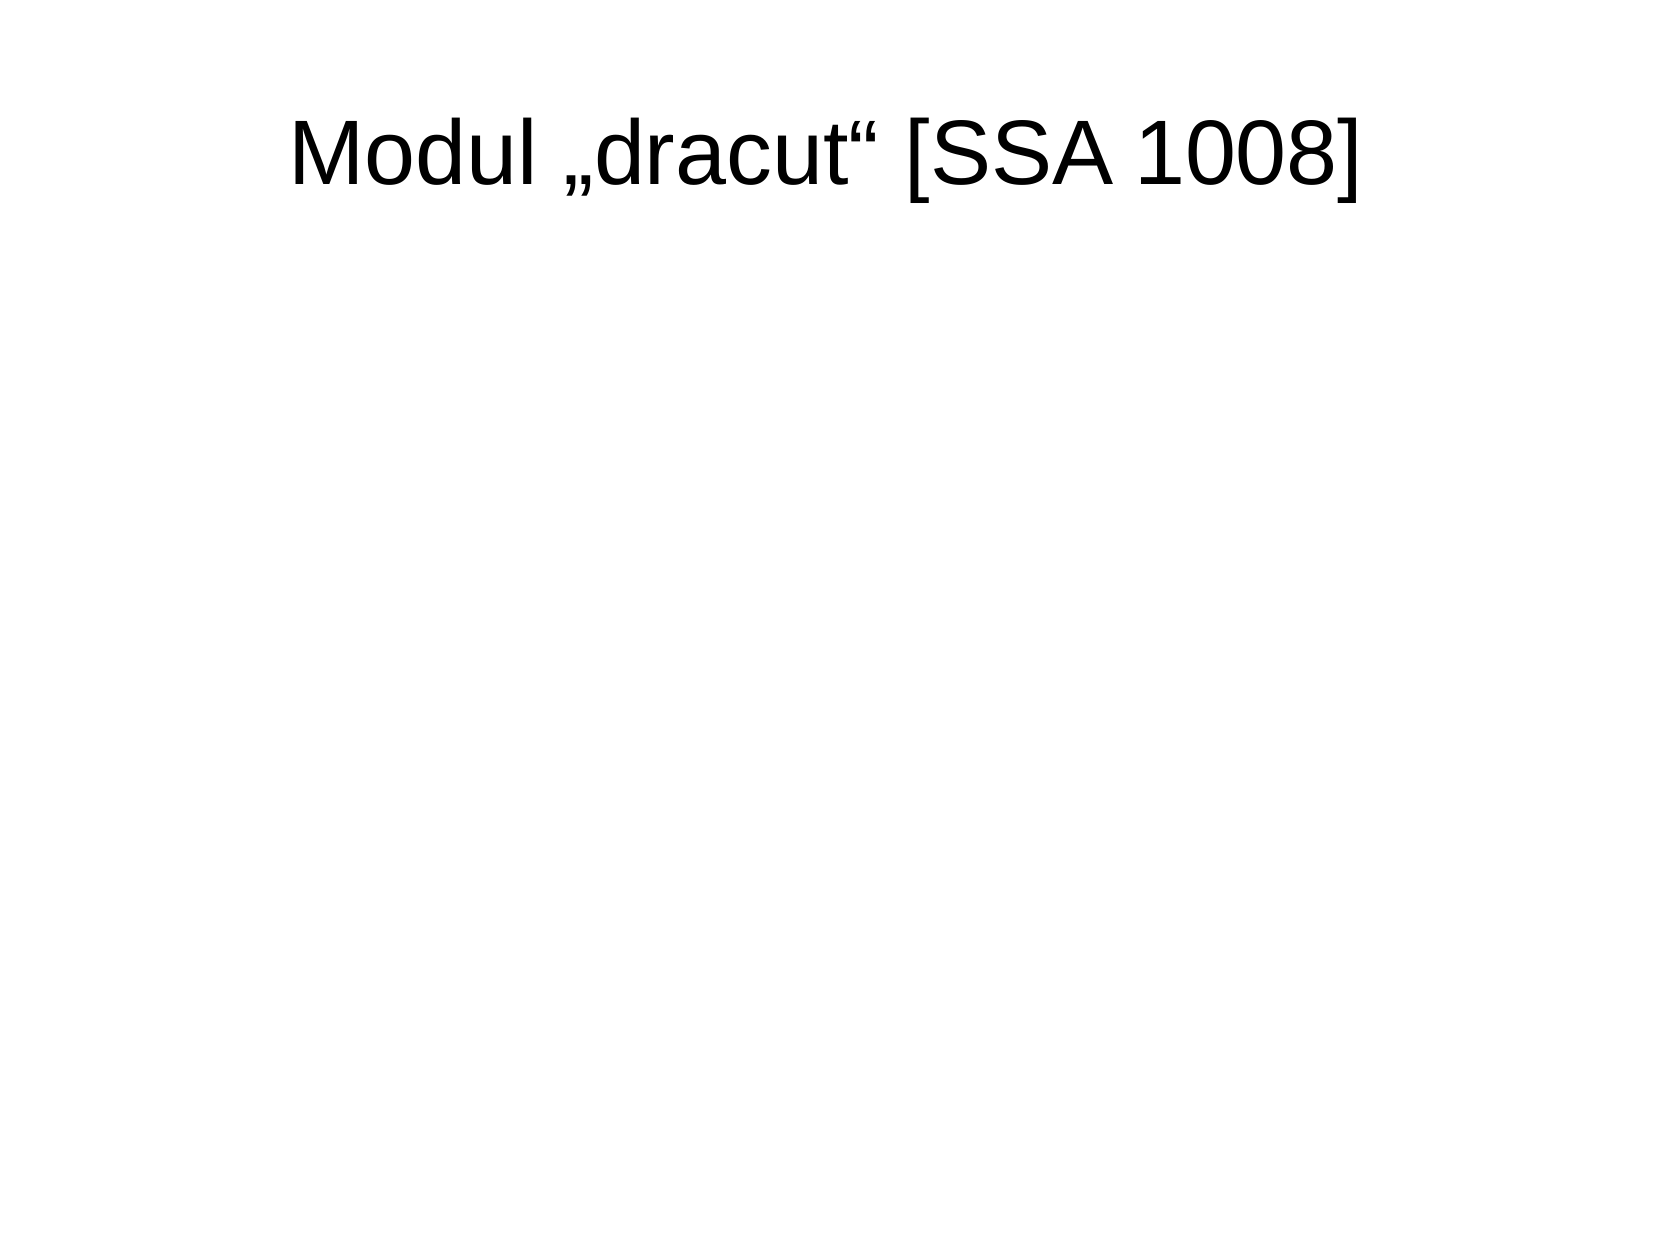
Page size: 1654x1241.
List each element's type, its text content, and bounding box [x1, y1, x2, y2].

title Modul „dracut“ [SSA 1008] [82, 101, 1571, 205]
